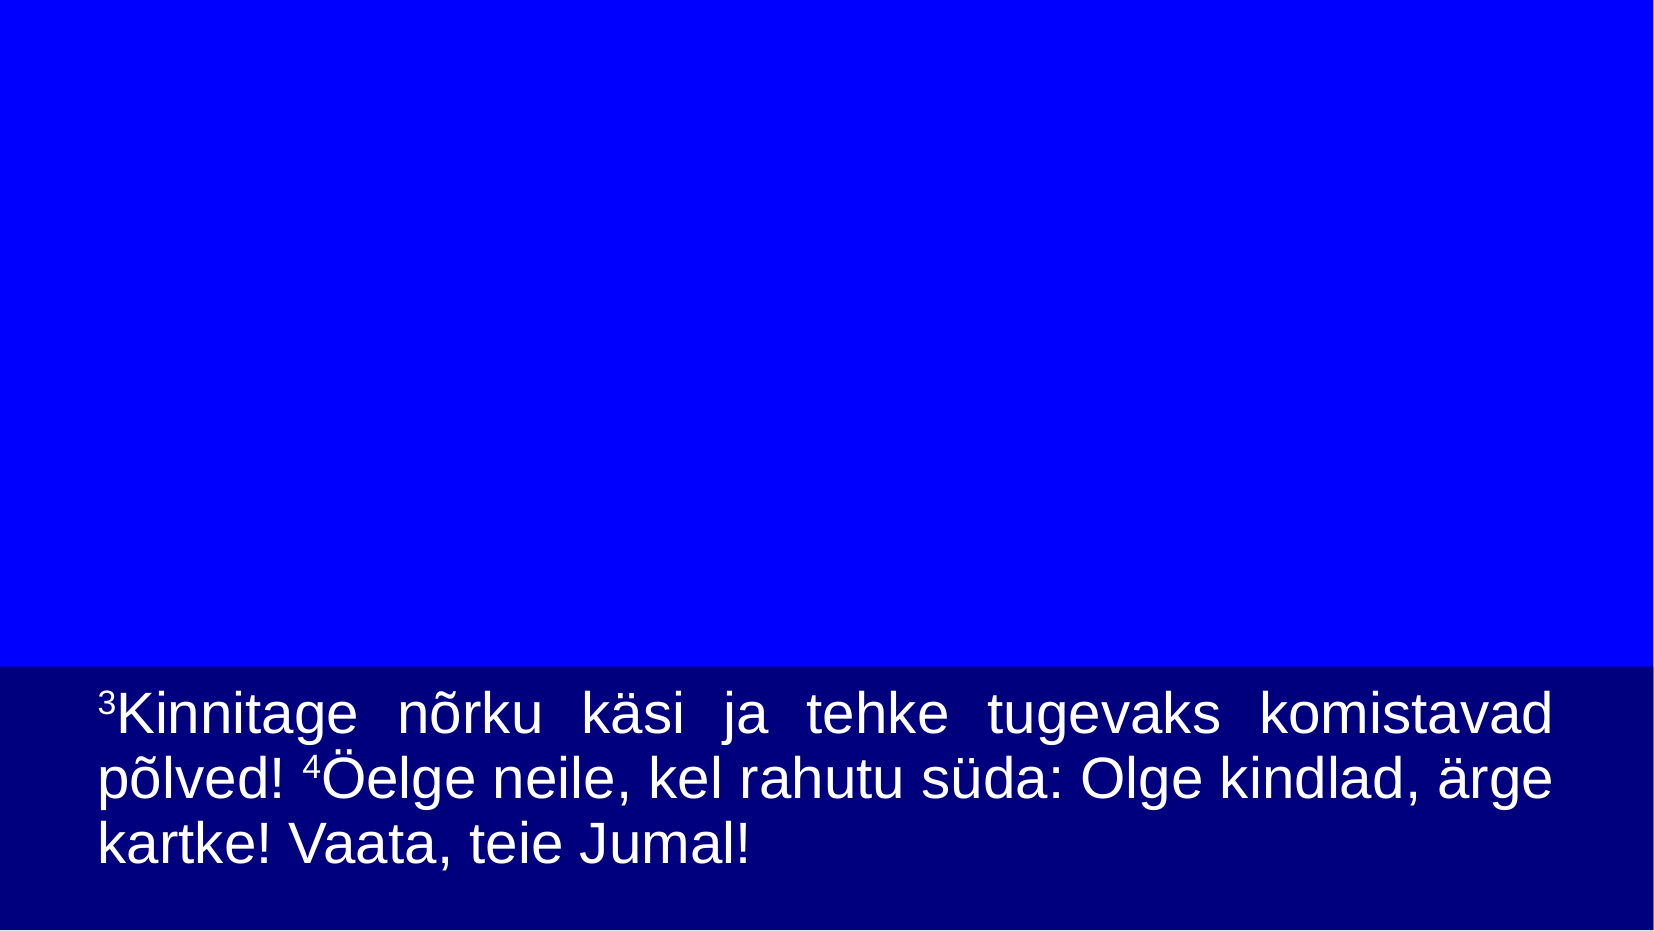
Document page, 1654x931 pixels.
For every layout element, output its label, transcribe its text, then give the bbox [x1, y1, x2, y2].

text_box [0, 666, 1654, 931]
text_box 3Kinnitage nõrku käsi ja tehke tugevaks komistavad põlved! 4Öelge neile, kel rahutu süda: Olge kindlad, ärge kartke! Vaata, teie Jumal! [82, 666, 1571, 884]
